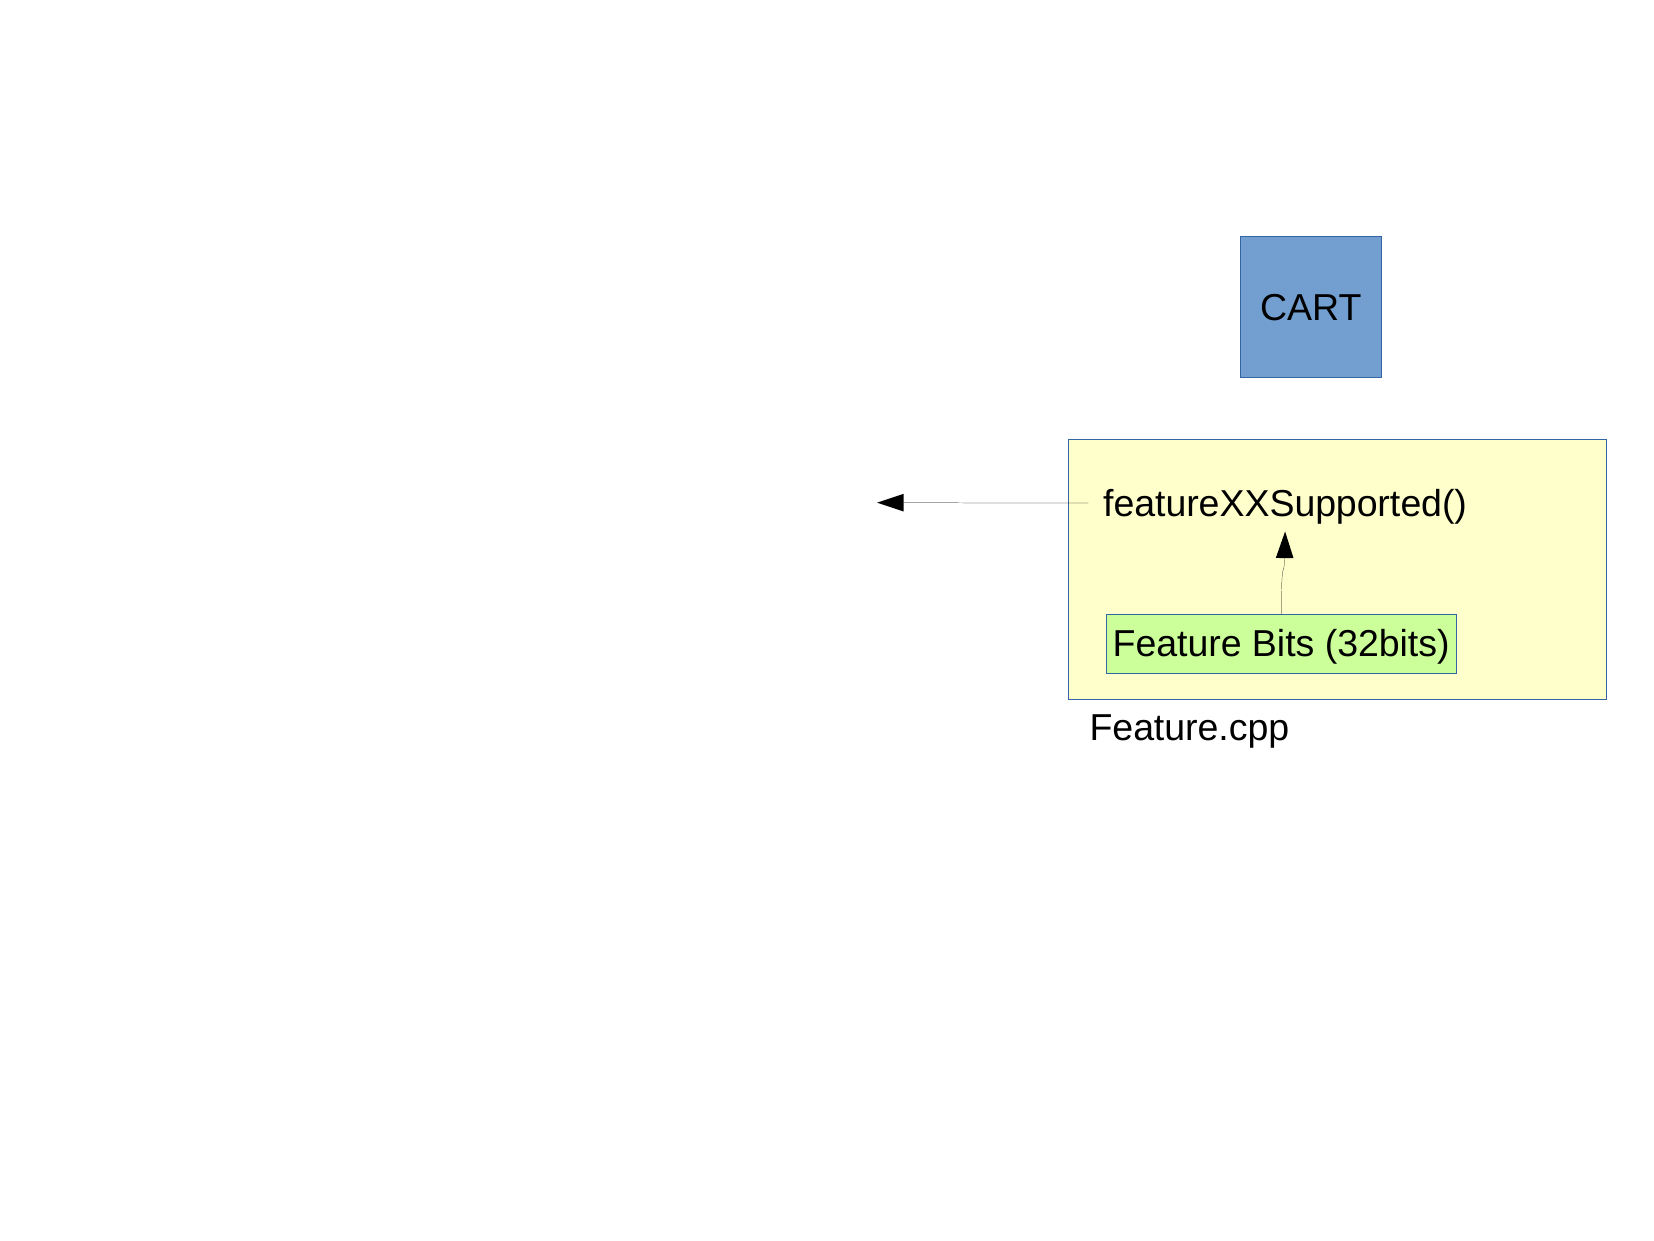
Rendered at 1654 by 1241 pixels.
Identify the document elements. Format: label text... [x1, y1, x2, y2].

text_box Feature Bits (32bits) [1106, 614, 1457, 674]
text_box featureXXSupported() [1088, 474, 1482, 532]
text_box Feature.cpp [1074, 699, 1305, 756]
text_box CART [1240, 236, 1382, 378]
text_box [1068, 439, 1607, 700]
